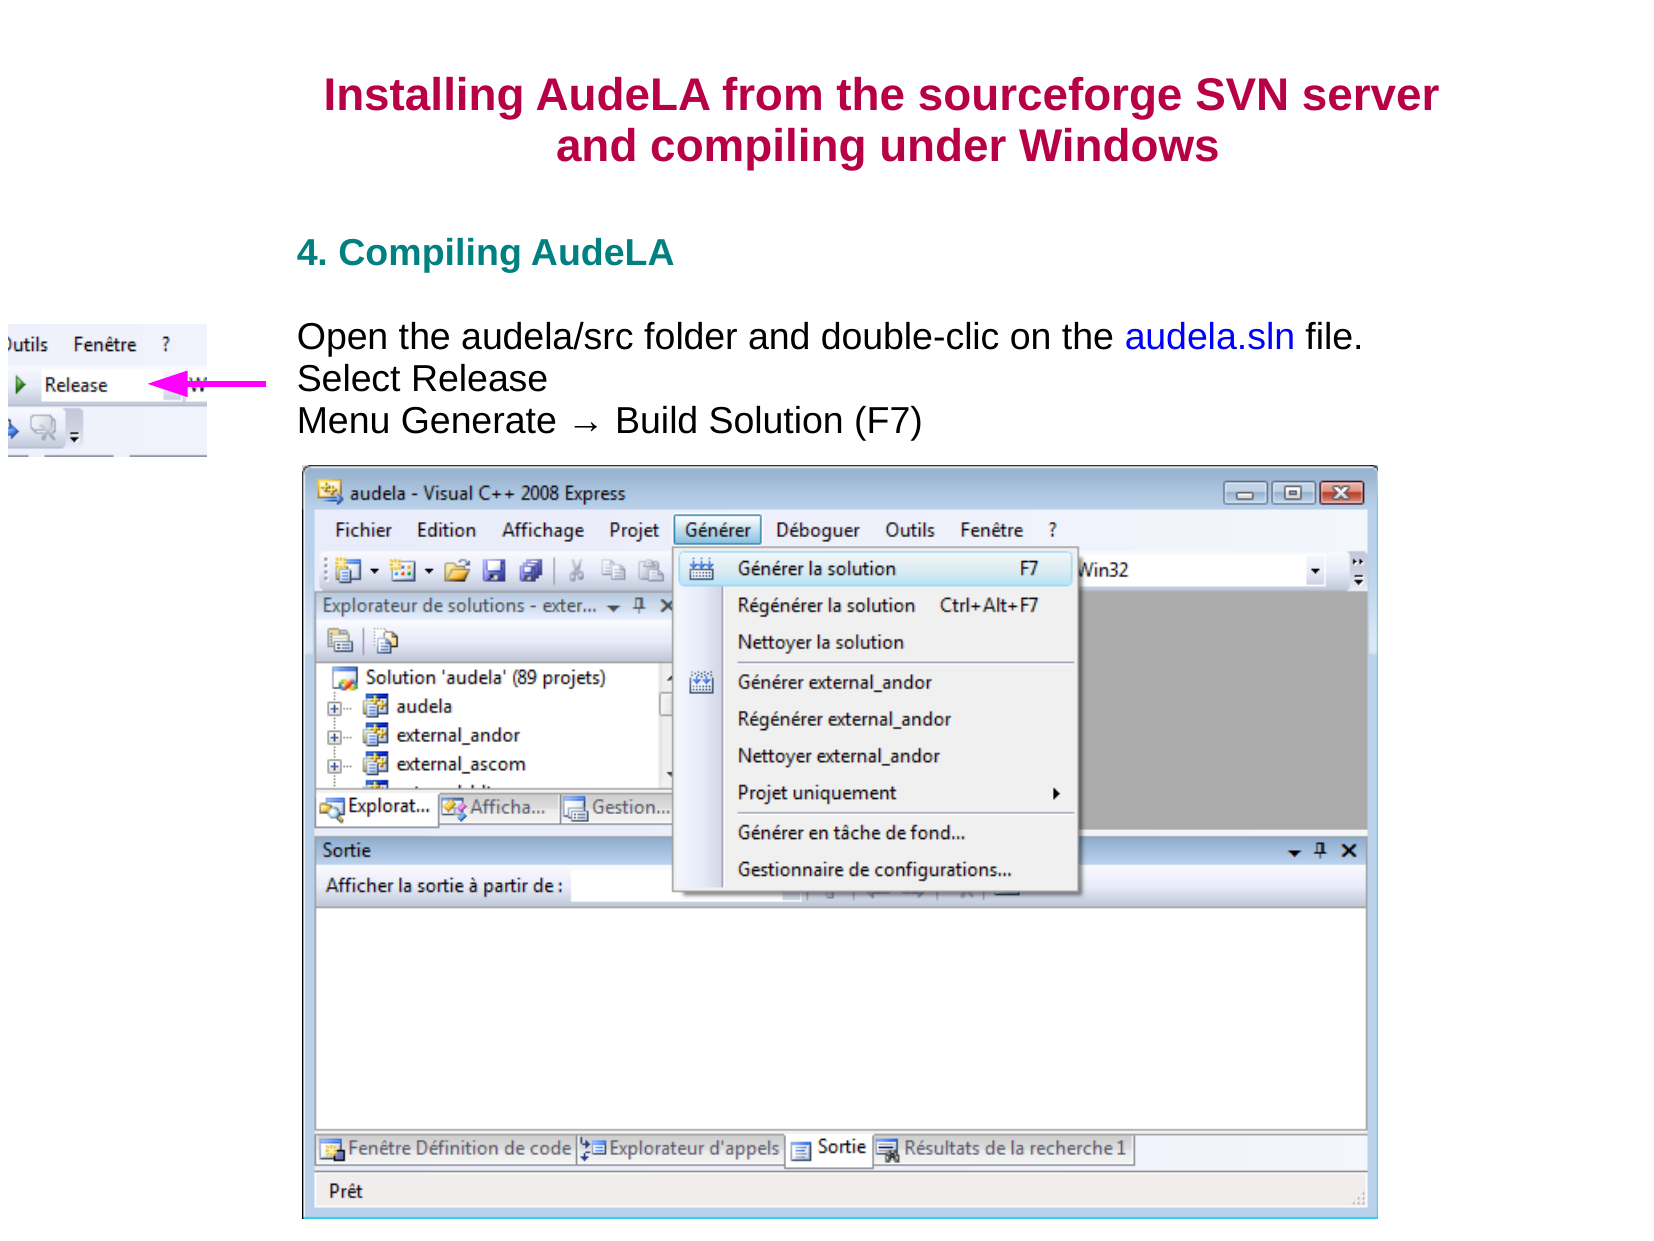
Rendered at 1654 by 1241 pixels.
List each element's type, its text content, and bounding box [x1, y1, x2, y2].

picture [8, 324, 207, 457]
text_box Installing AudeLA from the sourceforge SVN server and compiling under Windows [308, 61, 1468, 181]
text_box 4. Compiling AudeLA Open the audela/src folder and double-clic on the audela.sln file. Select Release Menu Generate → Build Solution (F7) [282, 224, 1379, 493]
picture [302, 465, 1378, 1220]
